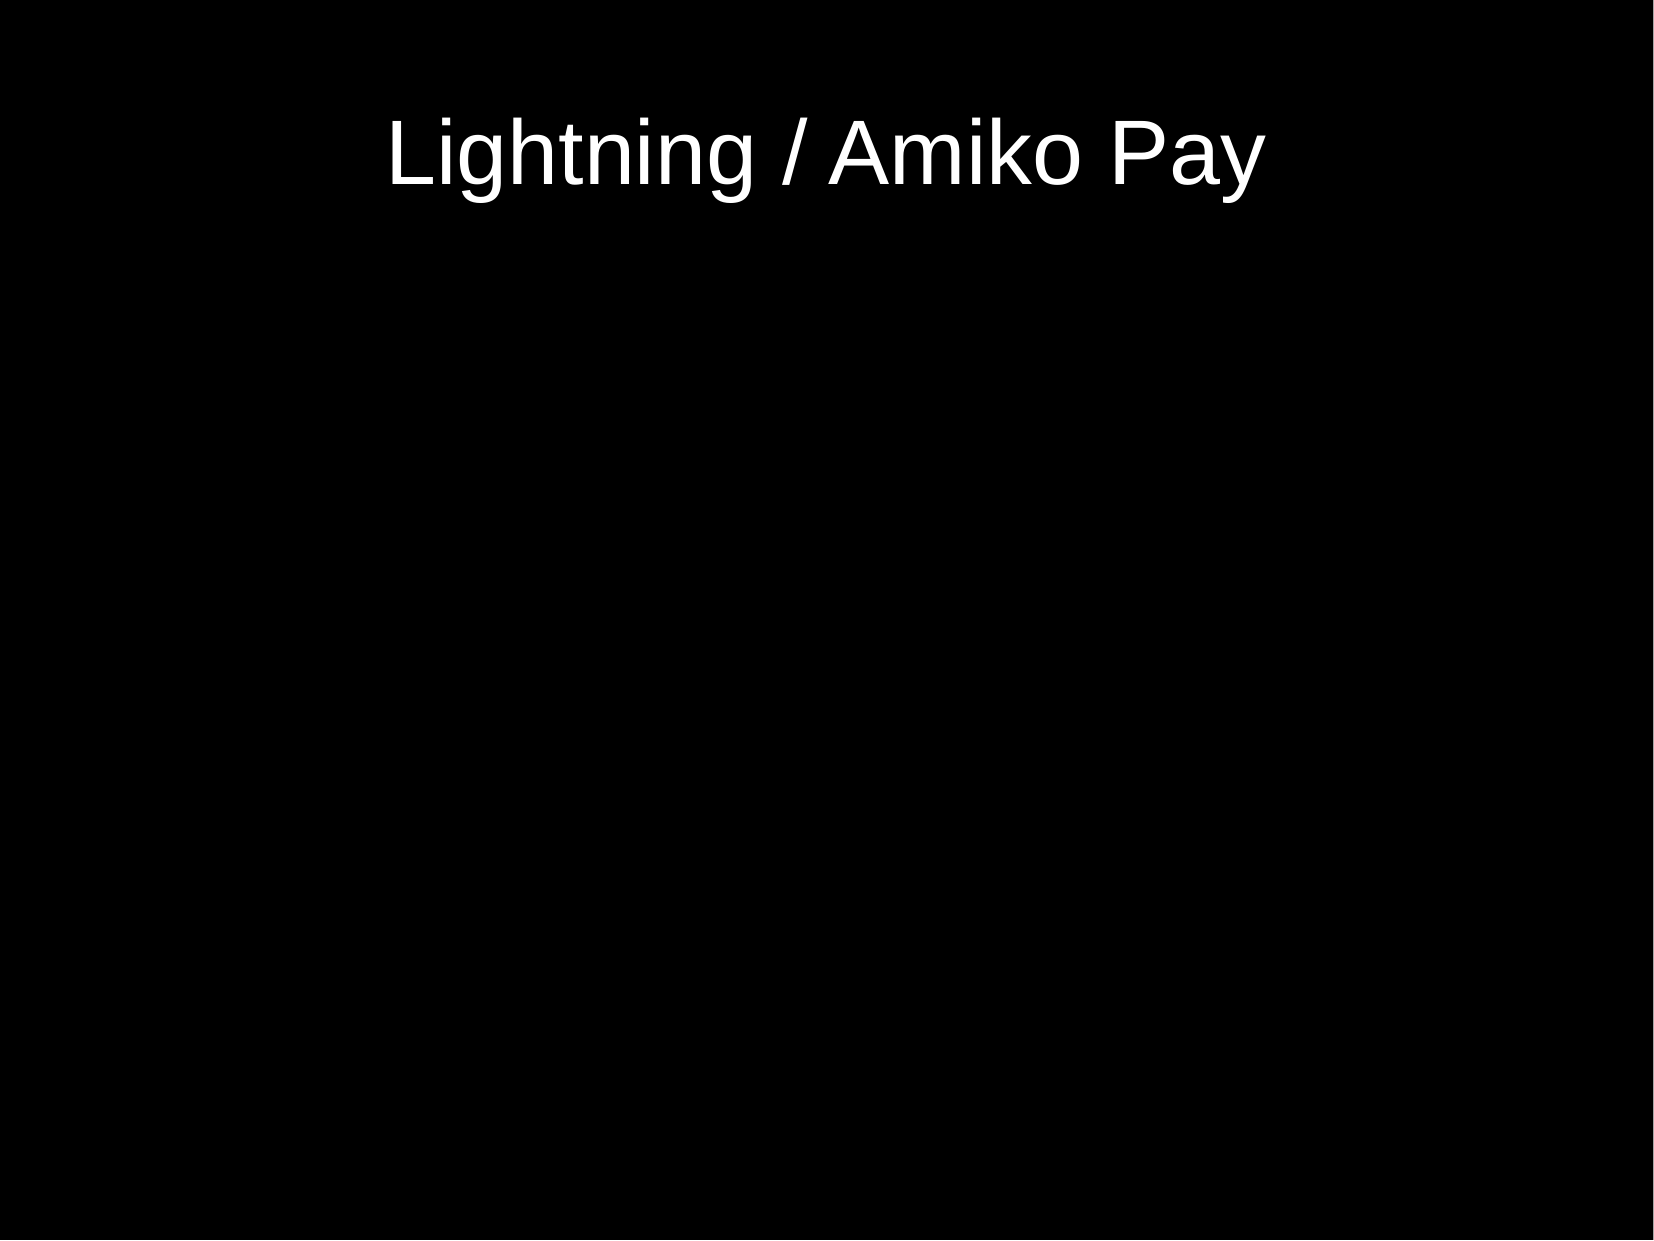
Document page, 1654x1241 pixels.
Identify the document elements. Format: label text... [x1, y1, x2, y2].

title Lightning / Amiko Pay [82, 49, 1571, 257]
